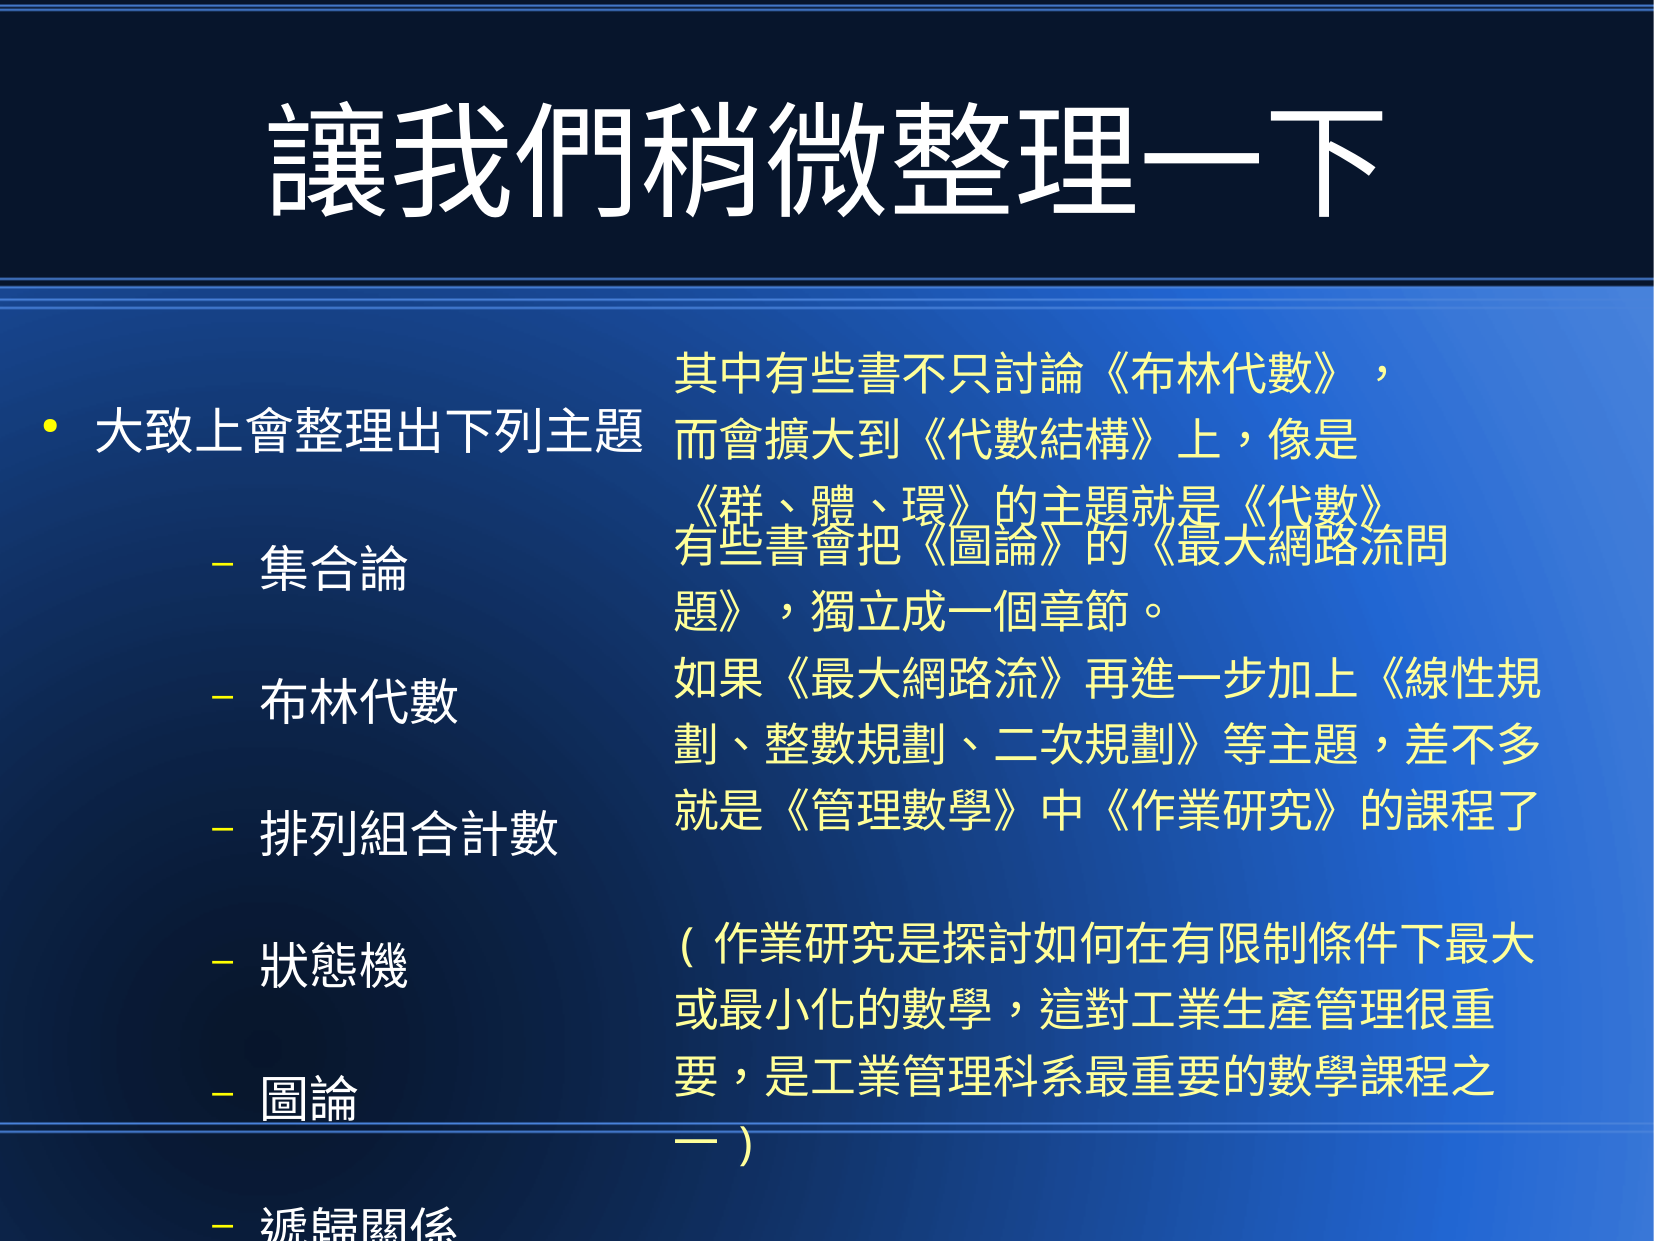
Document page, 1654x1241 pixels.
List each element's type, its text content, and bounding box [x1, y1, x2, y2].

text_box 其中有些書不只討論《布林代數》， 而會擴大到《代數結構》上，像是 《群、體、環》的主題就是《代數》 [673, 318, 1595, 556]
text_box 有些書會把《圖論》的《最大網路流問題》，獨立成一個章節。 如果《最大網路流》再進一步加上《線性規劃、整數規劃、二次規劃》等主題，差不多就是《管理數學》中《作業研究》的課程了 (作業研究是探討如何在有限制條件下最大或最小化的數學，這對工業生產管理很重要，是工業管理科系最重要的數學課程之一) [673, 567, 1577, 1116]
list 大致上會整理出下列主題 集合論 布林代數 排列組合計數 狀態機 圖論 遞歸關係 [23, 355, 1512, 1241]
picture [0, 0, 1654, 1241]
title 讓我們稍微整理一下 [82, 49, 1571, 257]
